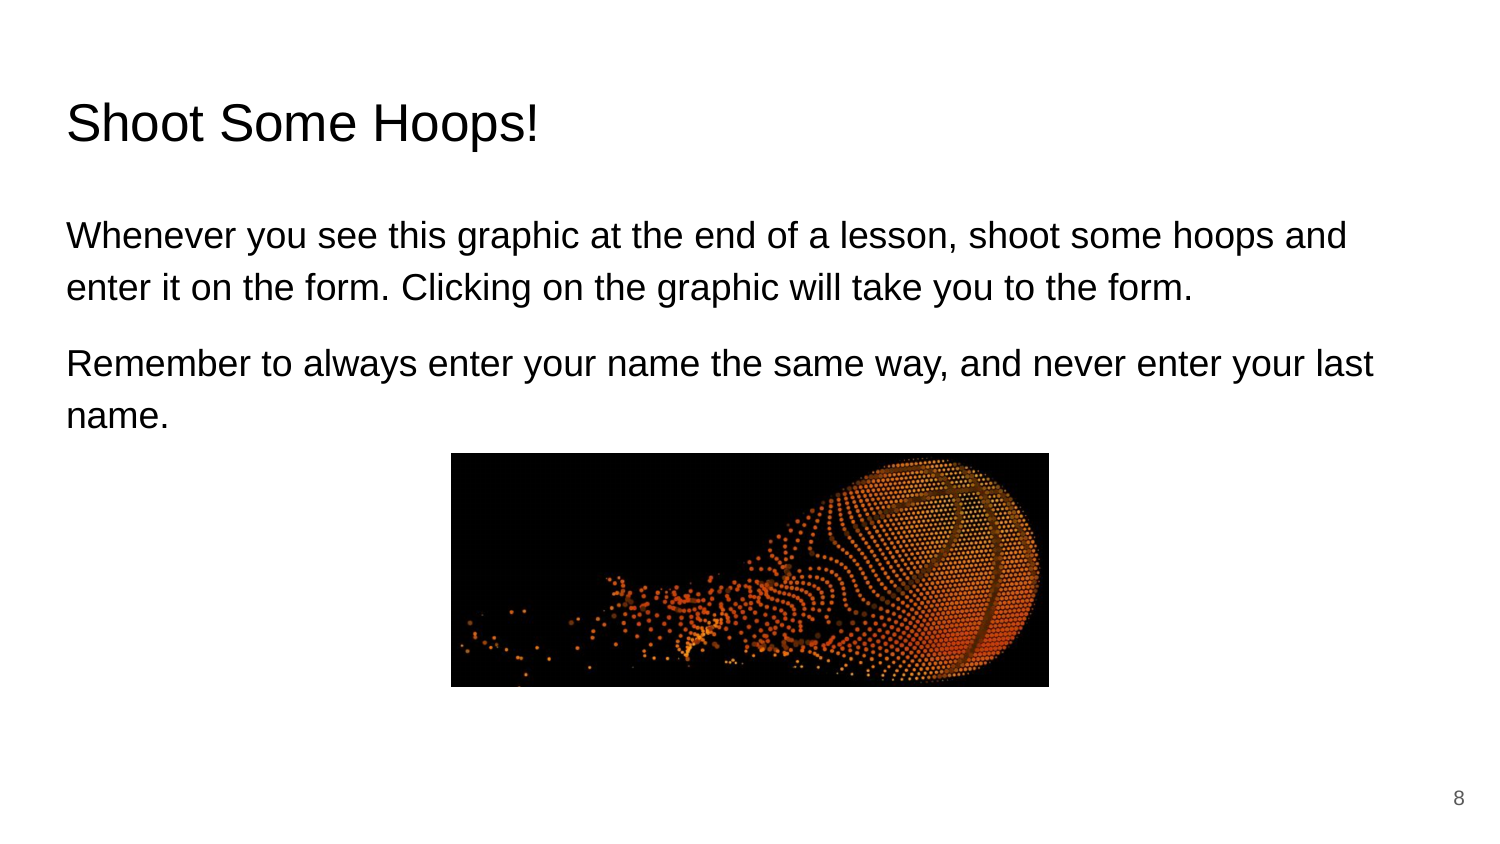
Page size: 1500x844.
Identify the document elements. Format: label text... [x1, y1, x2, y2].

list Whenever you see this graphic at the end of a lesson, shoot some hoops and enter it on the form. Clicking on the graphic will take you to the form. Remember to always enter your name the same way, and never enter your last name. [51, 189, 1449, 750]
title Shoot Some Hoops! [51, 72, 1449, 167]
slide_number <number> [1389, 764, 1480, 830]
picture [451, 453, 1049, 688]
